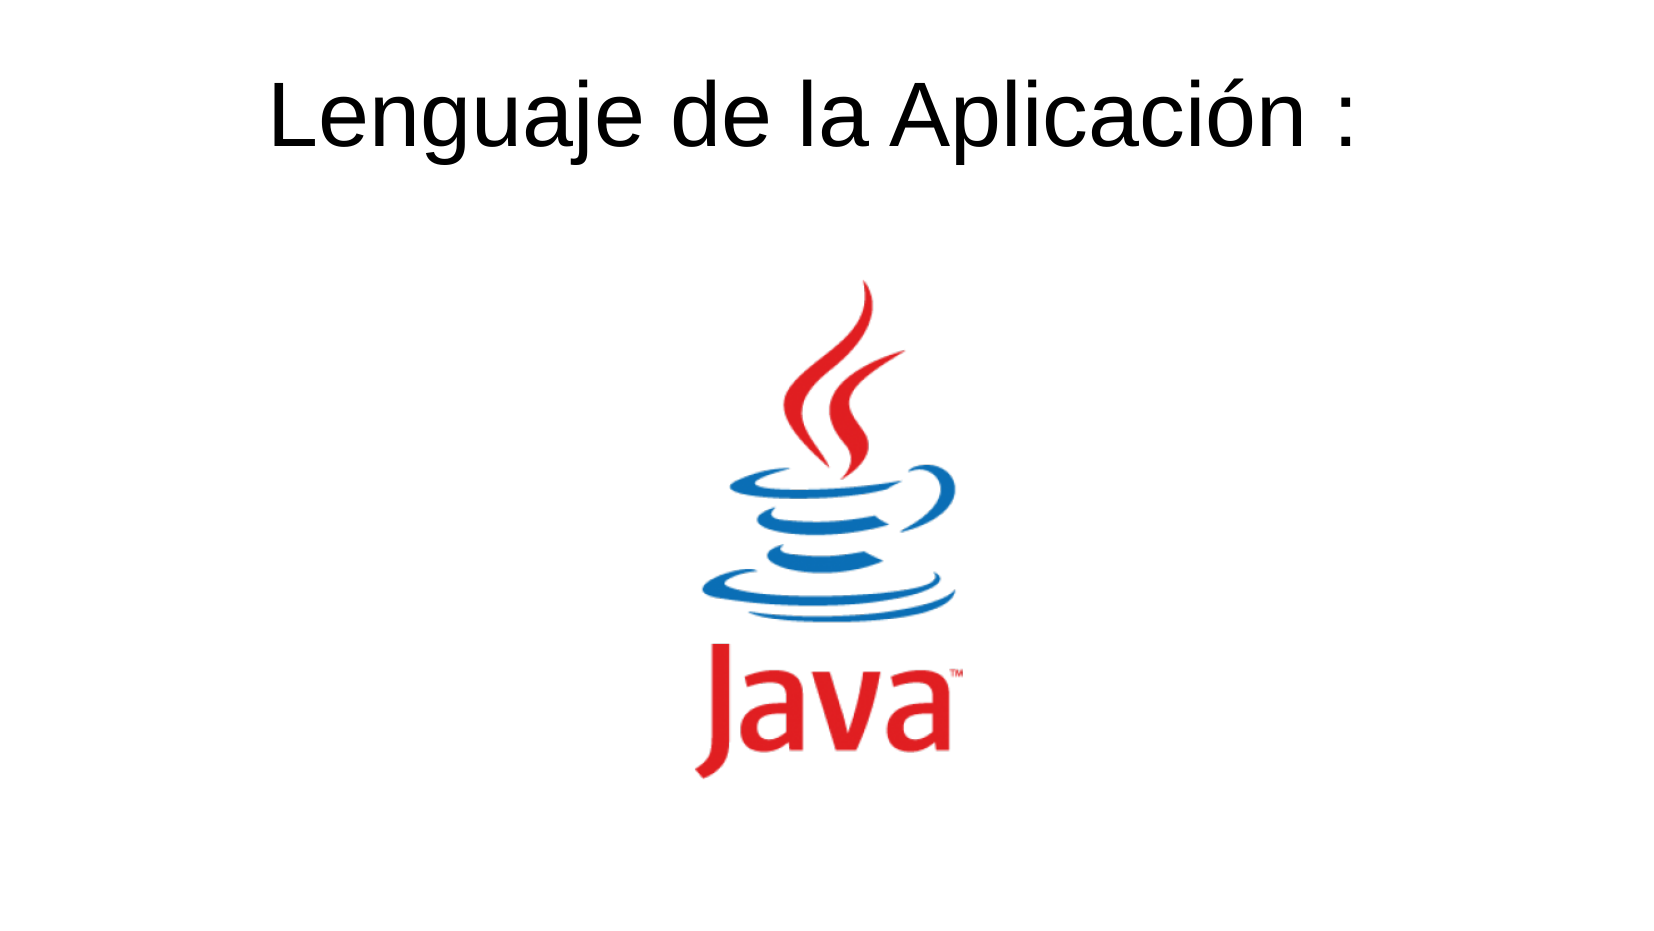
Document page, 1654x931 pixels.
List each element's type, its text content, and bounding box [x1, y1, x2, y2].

title Lenguaje de la Aplicación : [82, 37, 1571, 193]
picture [535, 236, 1123, 823]
